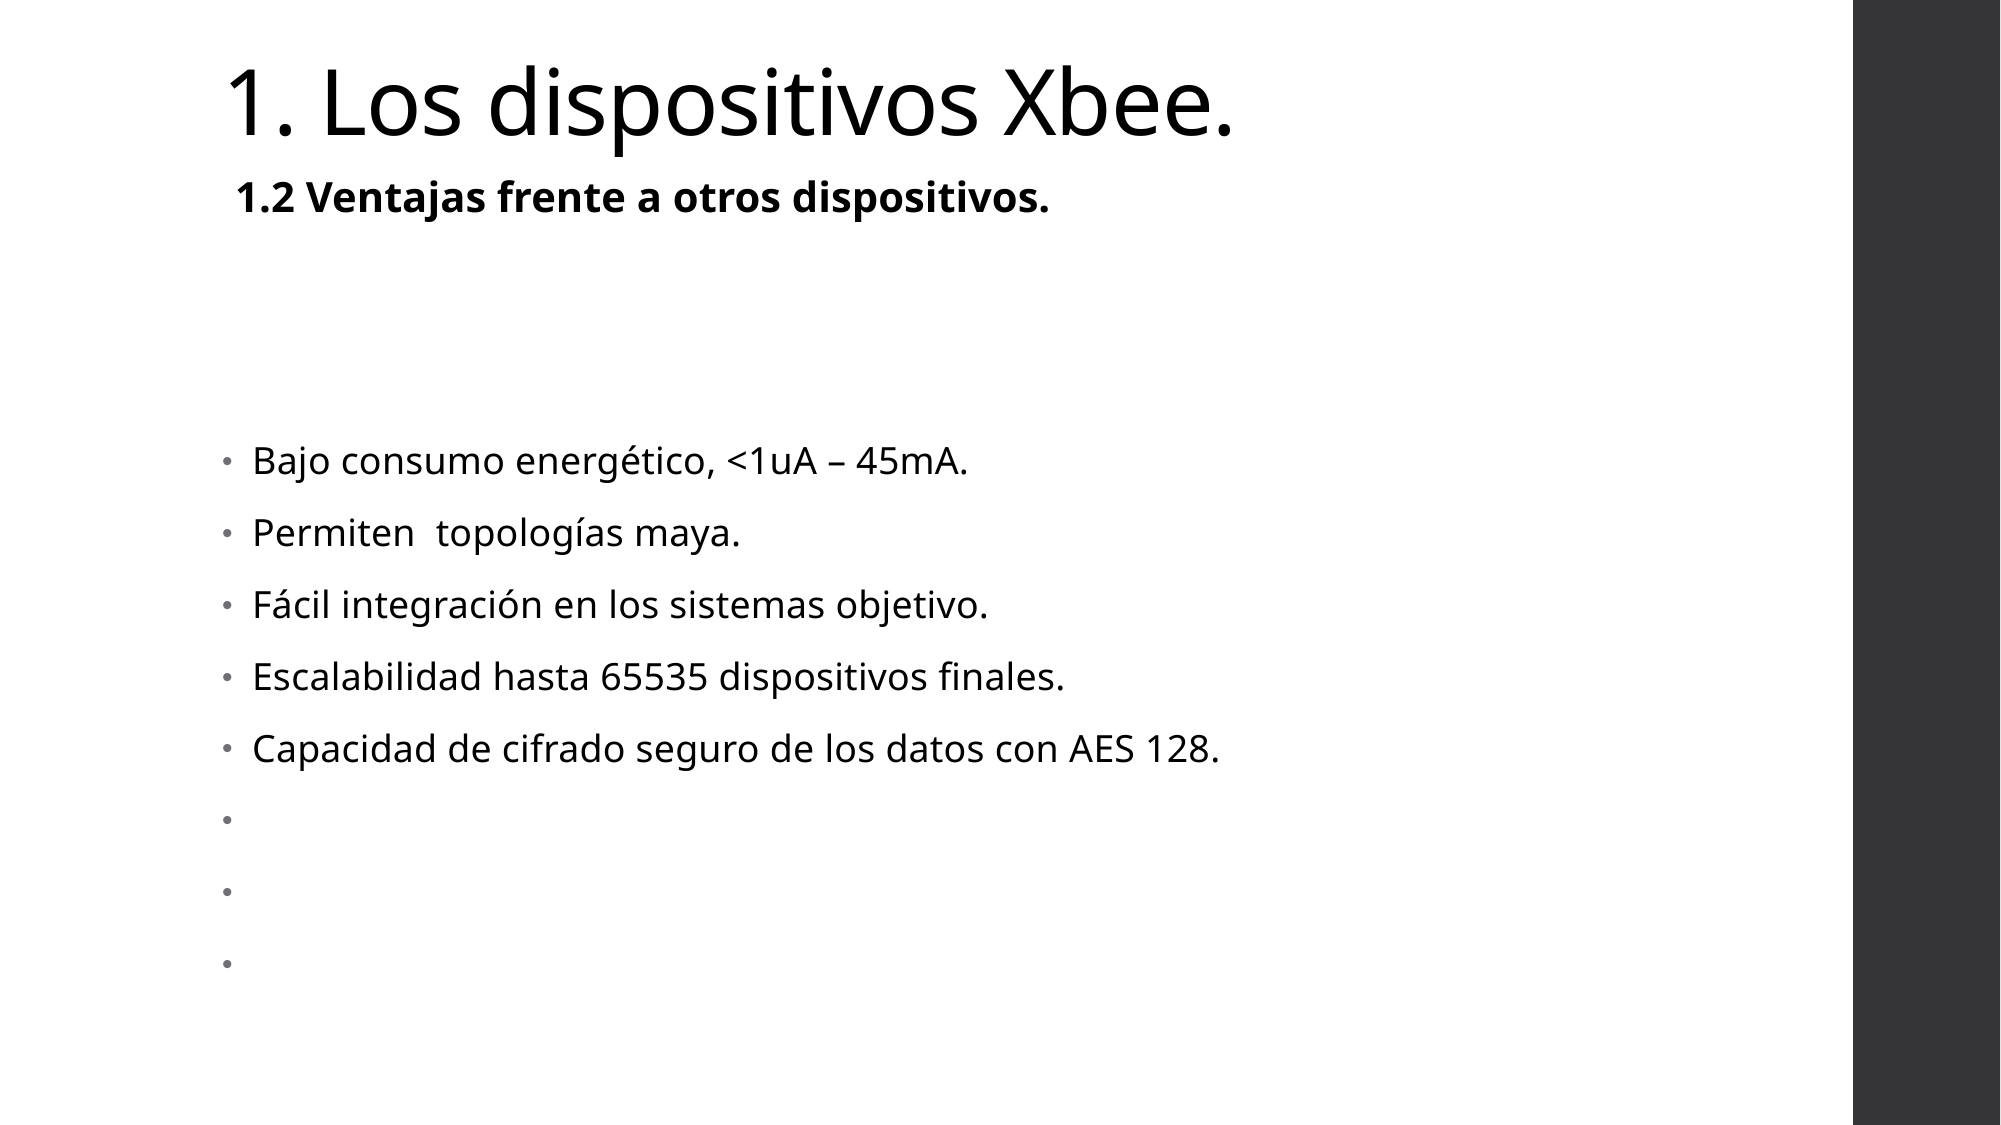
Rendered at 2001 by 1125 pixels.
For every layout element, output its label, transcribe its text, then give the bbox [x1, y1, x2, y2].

text_box 1.2 Ventajas frente a otros dispositivos. [220, 163, 1930, 229]
title 1. Los dispositivos Xbee. [206, 30, 1797, 164]
list Bajo consumo energético, <1uA – 45mA. Permiten topologías maya. Fácil integración en los sistemas objetivo. Escalabilidad hasta 65535 dispositivos finales. Capacidad de cifrado seguro de los datos con AES 128. [206, 359, 1690, 1079]
